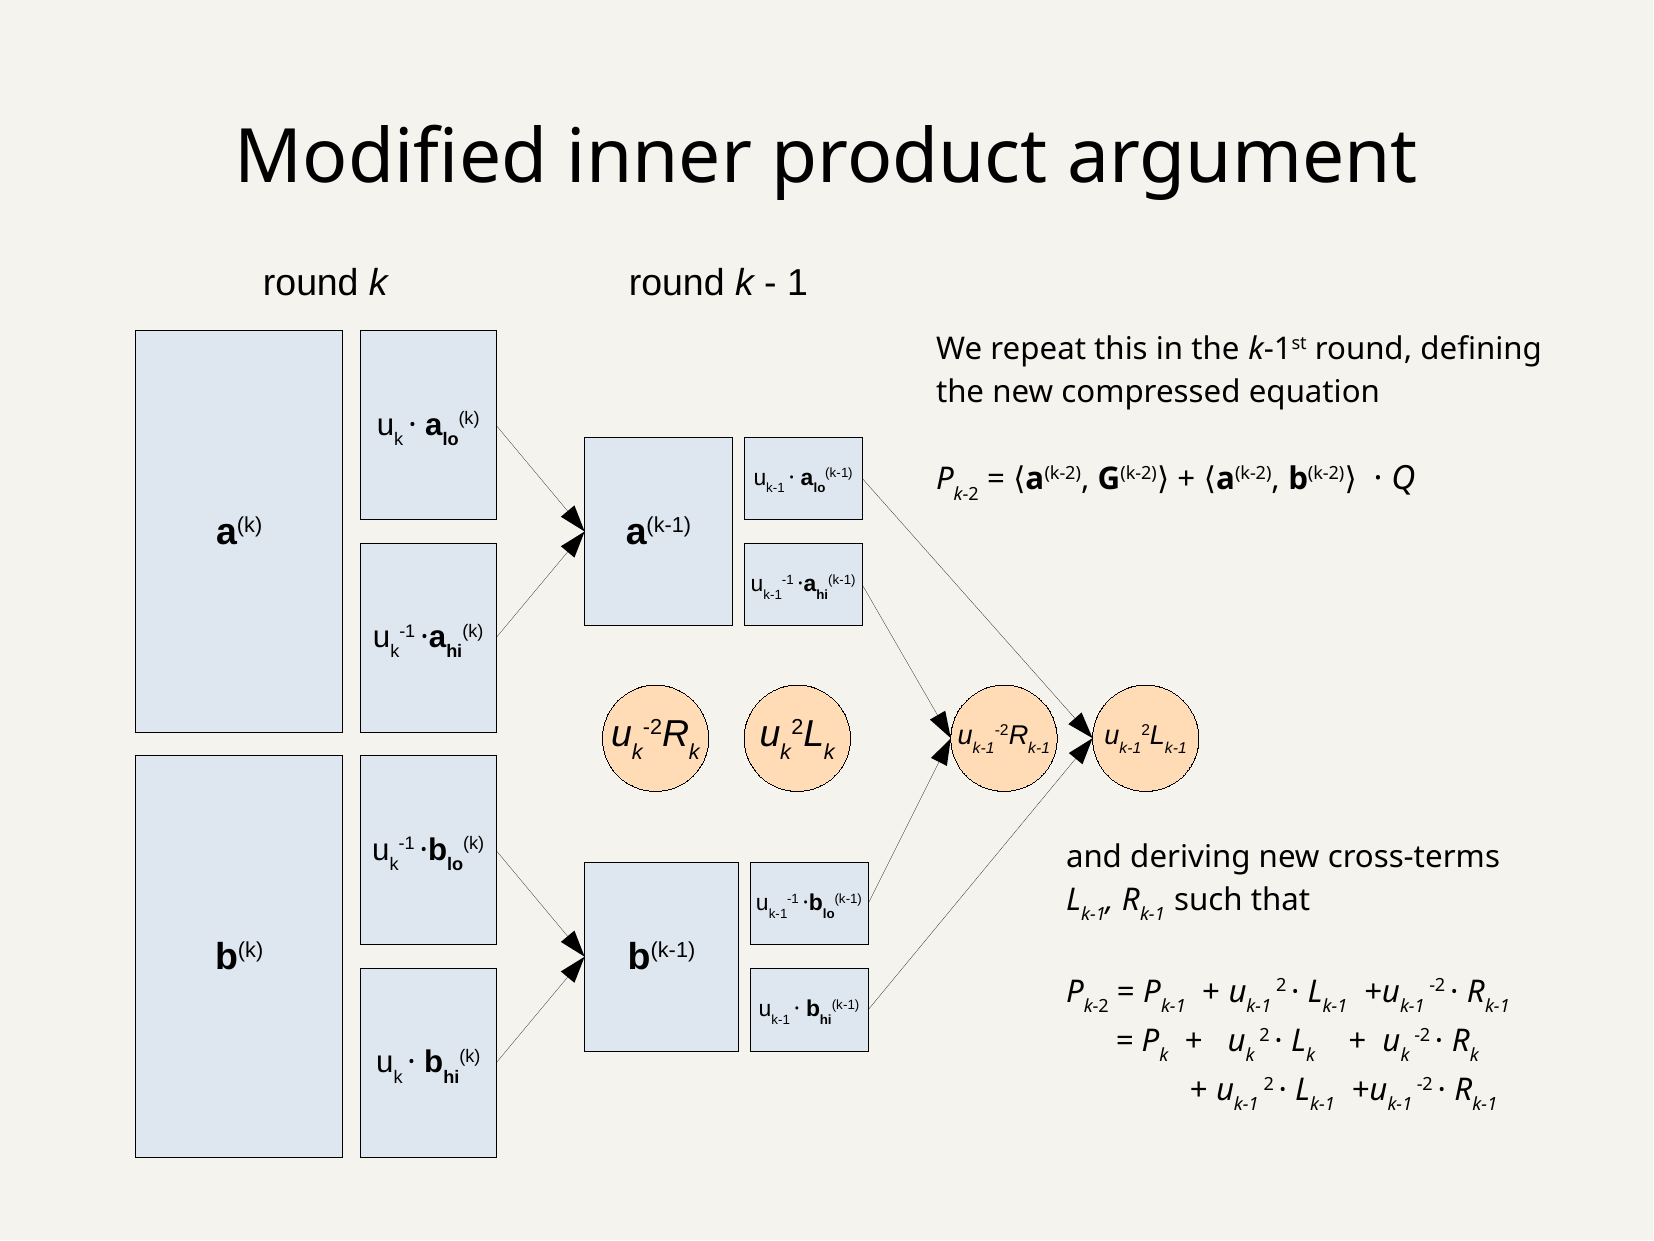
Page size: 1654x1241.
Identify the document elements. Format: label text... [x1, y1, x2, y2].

text_box uk-1 ·blo(k) [360, 755, 497, 945]
text_box uk-1 · bhi(k-1) [750, 968, 869, 1052]
title Modified inner product argument [82, 49, 1571, 257]
text_box We repeat this in the k-1st round, defining the new compressed equation Pk-2 = ⟨a(k-2), G(k-2)⟩ + ⟨a(k-2), b(k-2)⟩ · Q [921, 318, 1595, 566]
text_box round k [248, 253, 403, 311]
text_box uk-12Lk-1 [1092, 685, 1199, 792]
text_box uk · alo(k) [360, 330, 497, 520]
text_box uk-1-1 ·ahi(k-1) [744, 543, 863, 626]
text_box a(k-1) [584, 437, 733, 626]
text_box uk · bhi(k) [360, 968, 497, 1158]
text_box a(k) [135, 330, 343, 733]
text_box uk-1-2Rk-1 [950, 685, 1058, 792]
text_box uk-1 · alo(k-1) [744, 437, 863, 520]
text_box uk2Lk [744, 685, 851, 792]
text_box round k - 1 [614, 253, 823, 311]
text_box b(k-1) [584, 862, 739, 1052]
text_box b(k) [135, 755, 343, 1158]
text_box and deriving new cross-terms Lk-1, Rk-1 such that Pk-2 = Pk-1 + uk-1 2 · Lk-1 +uk-1 -2 · Rk-1 = Pk + uk 2 · Lk + uk -2 · Rk + uk-1 2 · Lk-1 +uk-1 -2 · Rk-1 [1051, 826, 1619, 1090]
text_box uk-1 ·ahi(k) [360, 543, 497, 733]
text_box uk-1-1 ·blo(k-1) [750, 862, 869, 945]
text_box uk-2Rk [602, 685, 709, 792]
